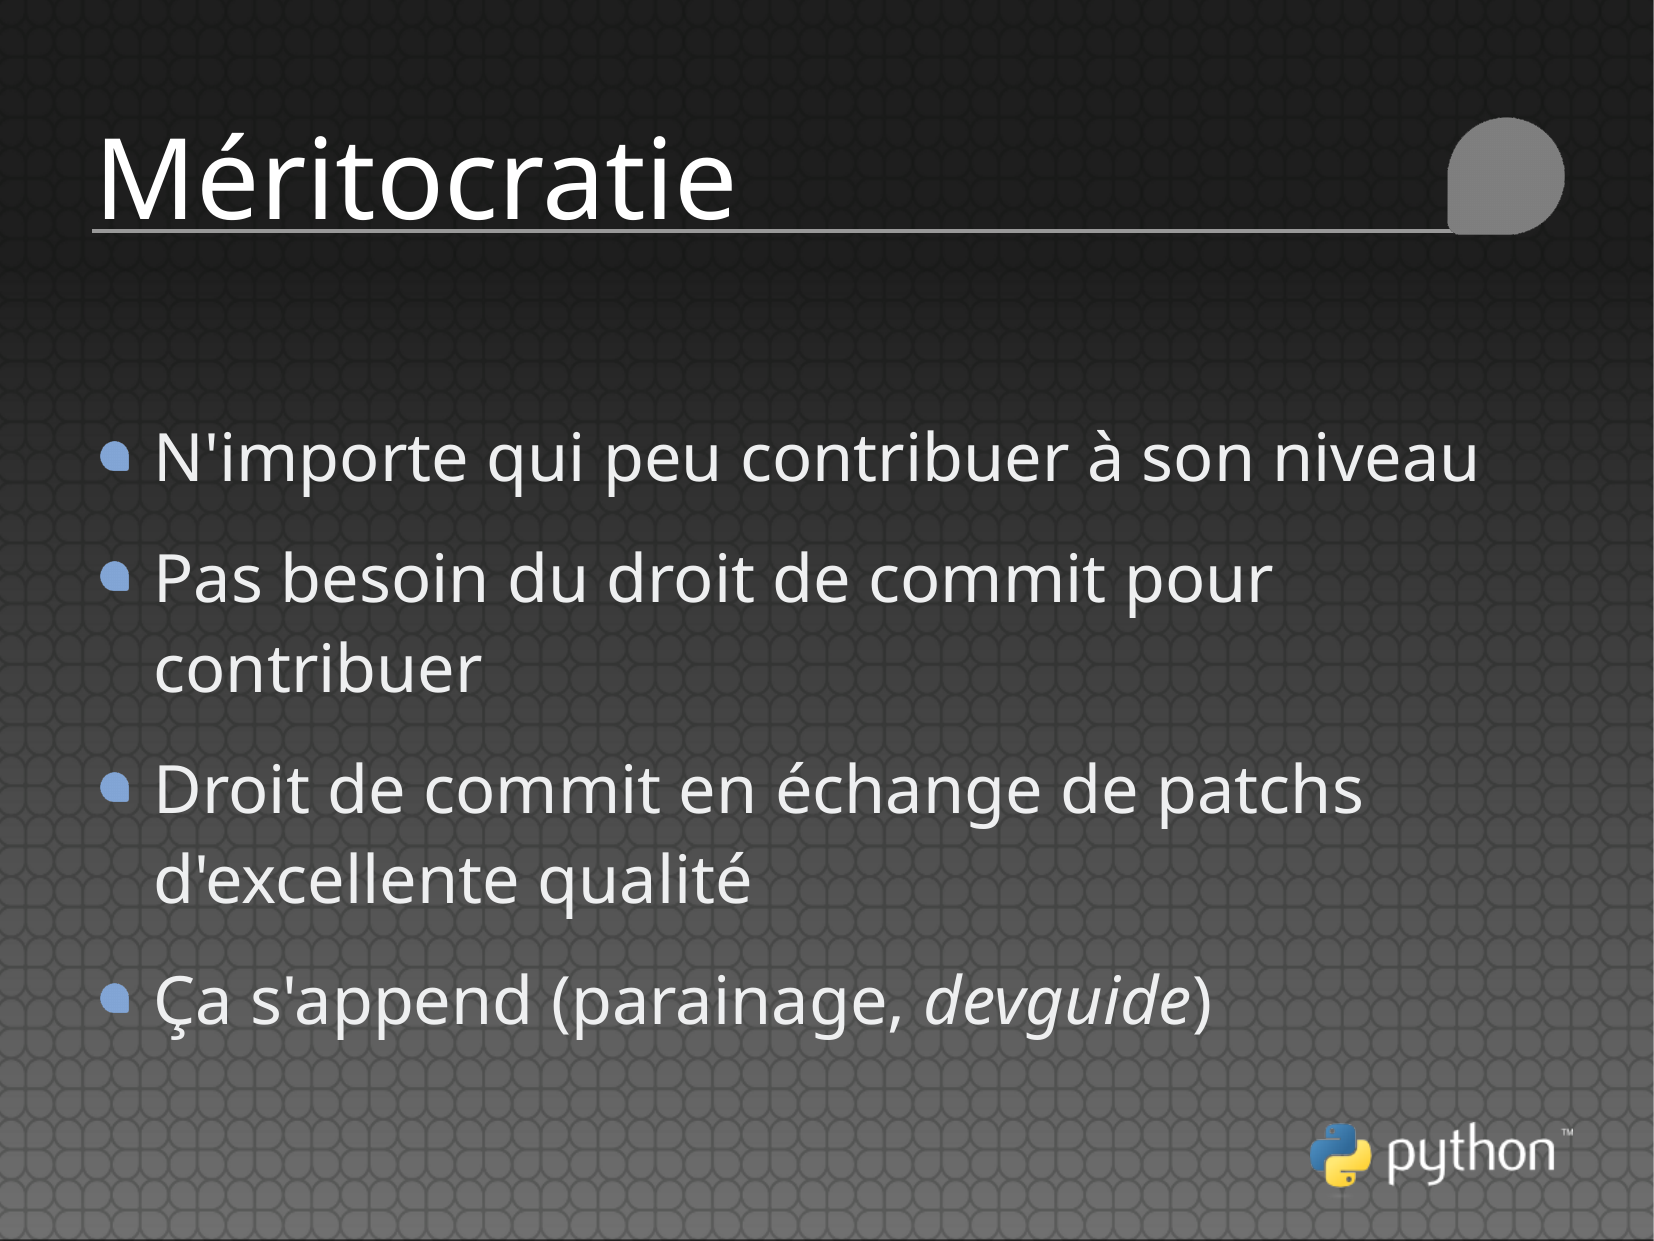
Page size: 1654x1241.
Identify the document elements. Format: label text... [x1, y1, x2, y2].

list N'importe qui peu contribuer à son niveau Pas besoin du droit de commit pour contribuer Droit de commit en échange de patchs d'excellente qualité Ça s'append (parainage, devguide) [82, 290, 1571, 1094]
picture [0, 0, 1654, 1241]
title Méritocratie [94, 100, 1426, 251]
